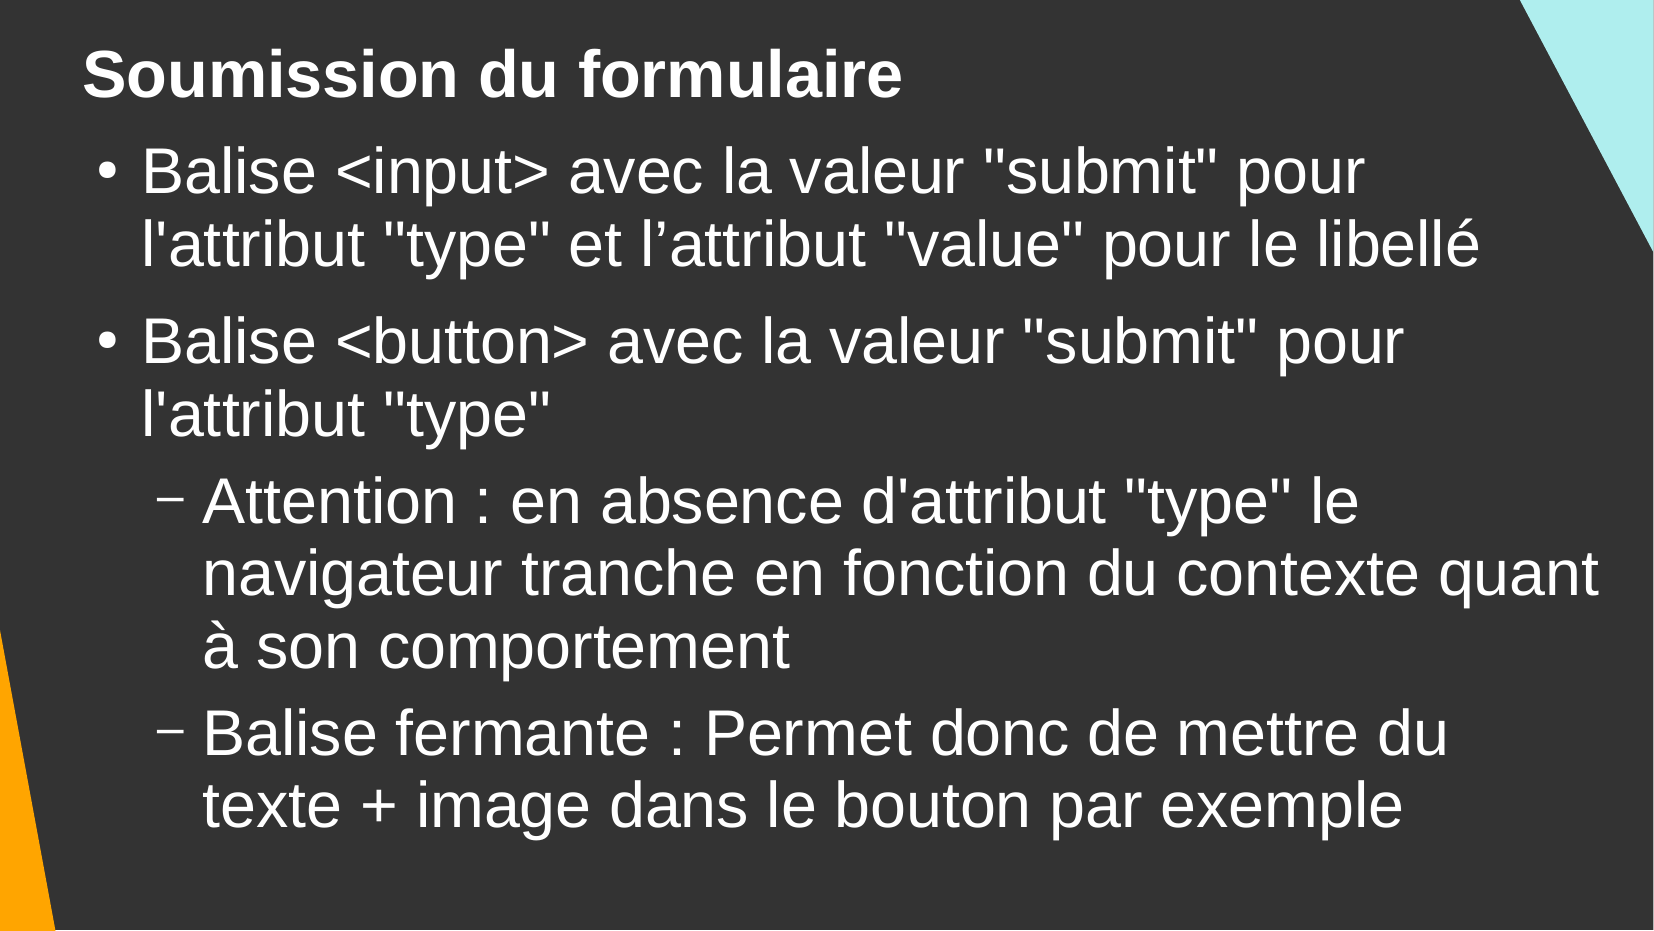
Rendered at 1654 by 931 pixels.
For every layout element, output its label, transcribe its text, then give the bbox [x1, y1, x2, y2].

text_box [1519, 0, 1654, 254]
text_box [0, 630, 56, 931]
list Balise <input> avec la valeur "submit" pour l'attribut "type" et l’attribut "value" pour le libellé Balise <button> avec la valeur "submit" pour l'attribut "type" Attention : en absence d'attribut "type" le navigateur tranche en fonction du contexte quant à son comportement Balise fermante : Permet donc de mettre du texte + image dans le bouton par exemple [80, 135, 1605, 851]
title Soumission du formulaire [82, 37, 1571, 114]
